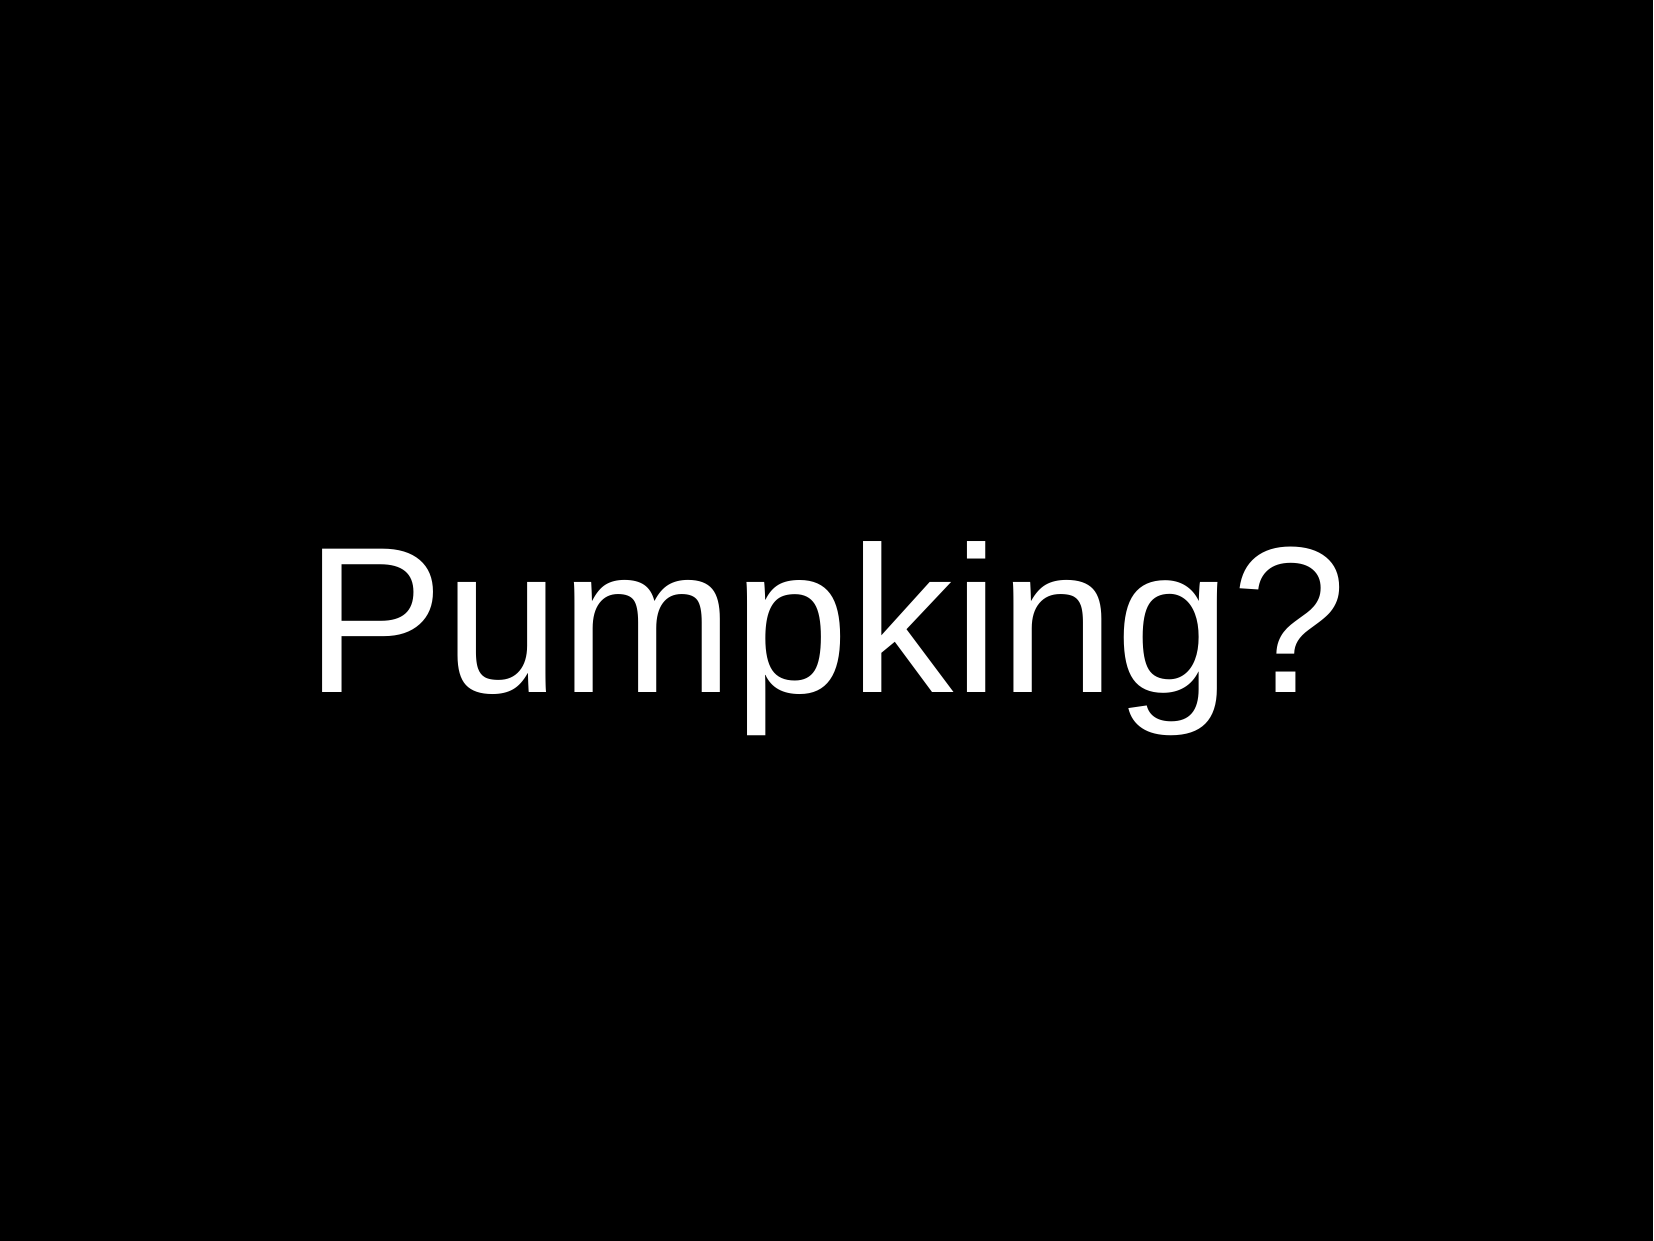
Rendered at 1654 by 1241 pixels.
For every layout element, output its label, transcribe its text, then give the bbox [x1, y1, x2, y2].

title Pumpking? [82, 101, 1571, 1140]
